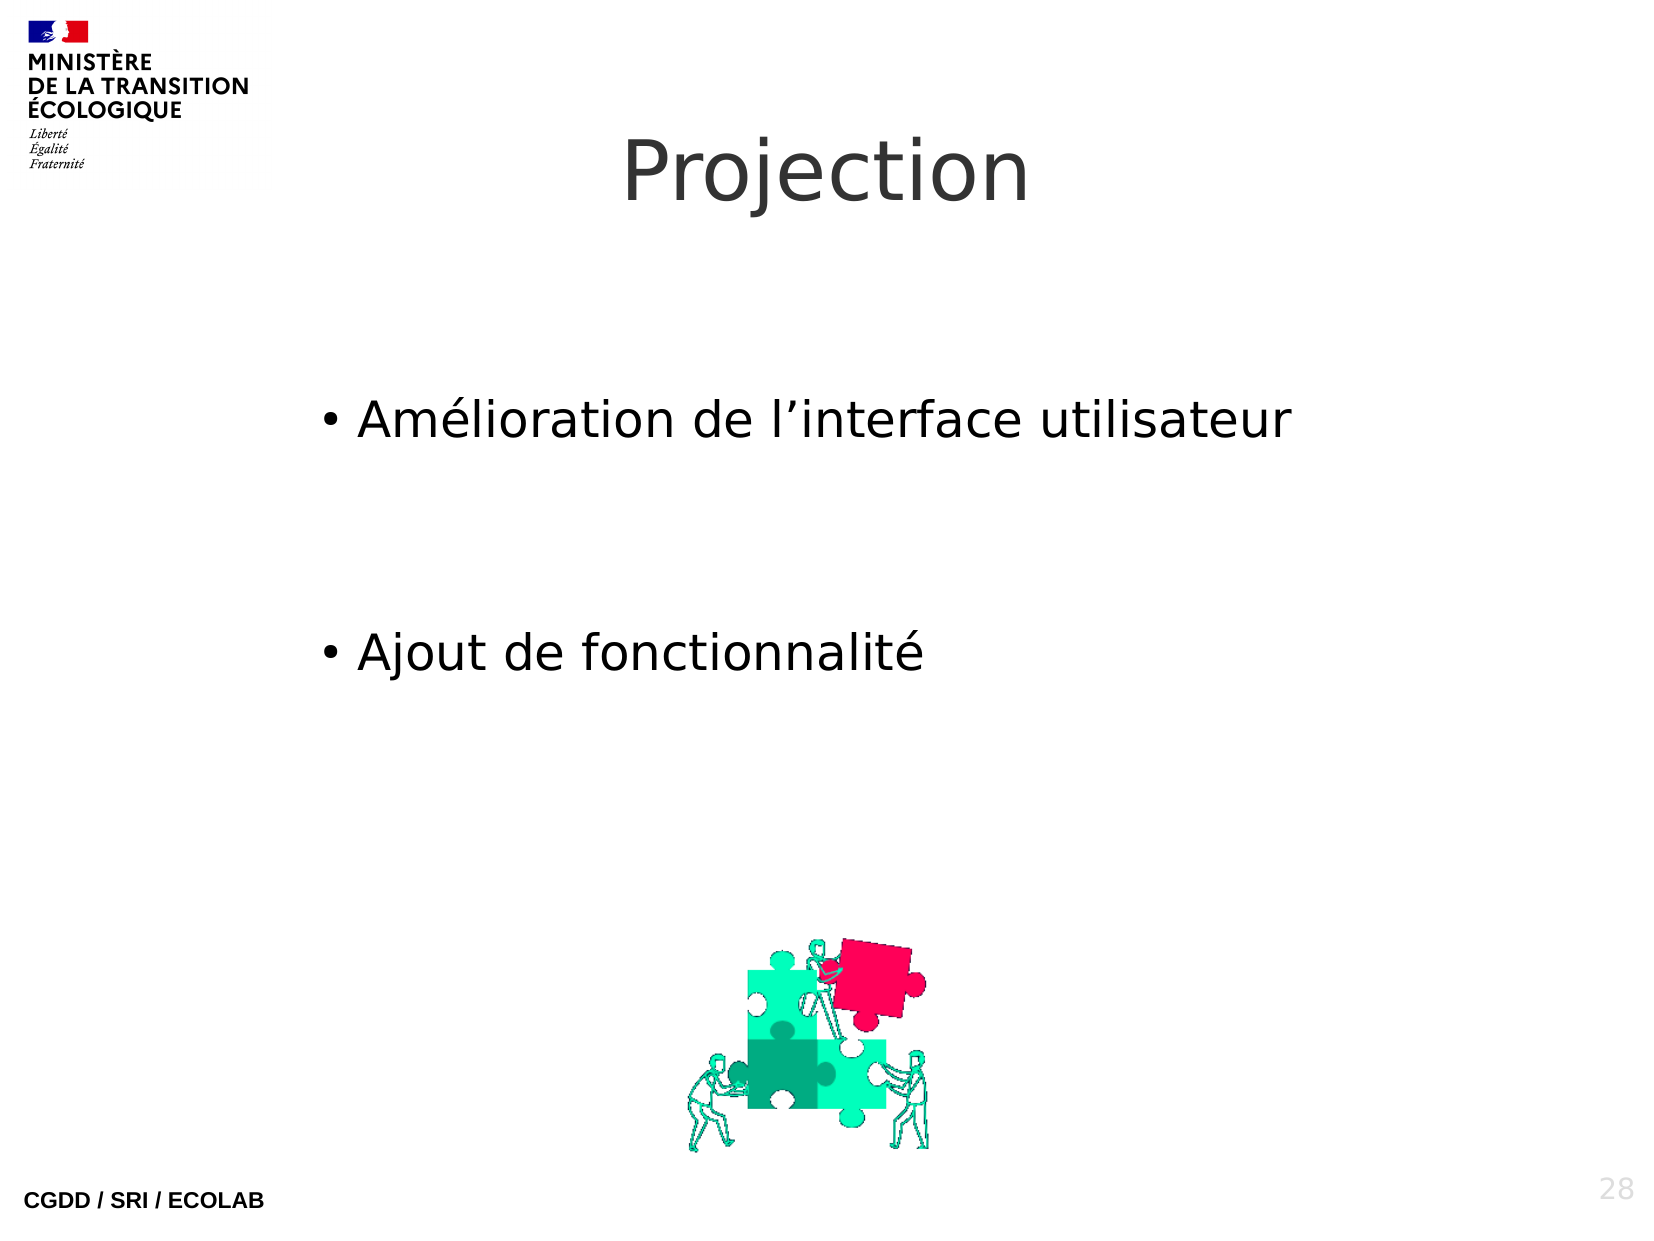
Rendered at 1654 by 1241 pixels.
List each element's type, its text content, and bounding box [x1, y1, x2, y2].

picture [675, 910, 945, 1182]
text_box Amélioration de l’interface utilisateur Ajout de fonctionnalité [307, 384, 1359, 863]
picture [7, 0, 272, 190]
title Projection [114, 73, 1539, 271]
